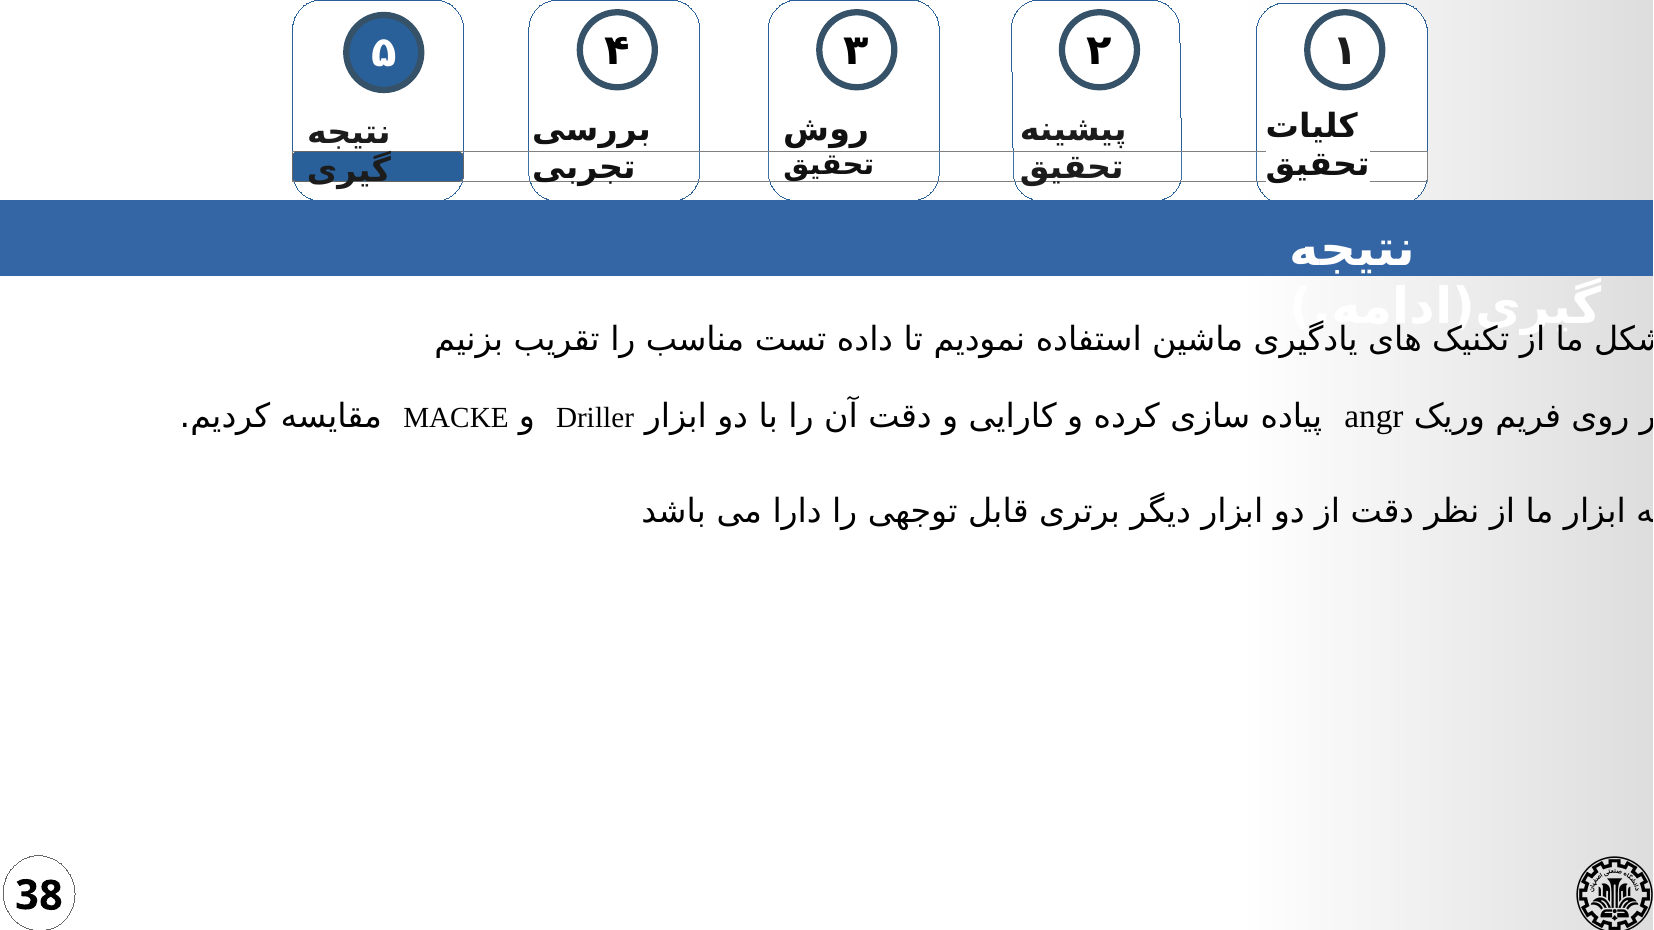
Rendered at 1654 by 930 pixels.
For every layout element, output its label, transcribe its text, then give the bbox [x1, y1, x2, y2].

text_box در آخر دیدم که ابزار ما از نظر دقت از دو ابزار دیگر برتری قابل توجهی را دارا می باشد [626, 484, 1555, 574]
text_box [528, 0, 700, 101]
text_box روش تحقیق [768, 101, 964, 151]
text_box ۵ [346, 14, 422, 91]
text_box ۲ [1061, 12, 1137, 88]
text_box ما رویکرد خود را بر روی فریم وریک angr پیاده سازی کرده و کارایی و دقت آن را با دو ابزار Driller و MACKE مقایسه کردیم. [164, 389, 1555, 488]
text_box [0, 148, 1653, 312]
text_box بررسی تجربی [517, 101, 713, 151]
text_box [1256, 3, 1428, 99]
text_box ۱ [1307, 12, 1383, 88]
text_box کلیات تحقیق [1250, 99, 1446, 148]
text_box نتیجه گیری(ادامه.) [1275, 211, 1653, 277]
text_box [1011, 0, 1181, 101]
text_box [768, 0, 940, 101]
text_box نتیجه گیری [292, 104, 488, 154]
text_box ۳ [819, 12, 895, 88]
text_box [292, 0, 464, 104]
text_box 38 [3, 855, 76, 930]
text_box ۴ [579, 12, 655, 88]
text_box برای رفع این مشکل ما از تکنیک های یادگیری ماشین استفاده نمودیم تا داده تست مناسب را تقریب بزنیم [419, 312, 1590, 403]
text_box پیشینه تحقیق [1005, 101, 1195, 151]
picture [1575, 855, 1653, 930]
